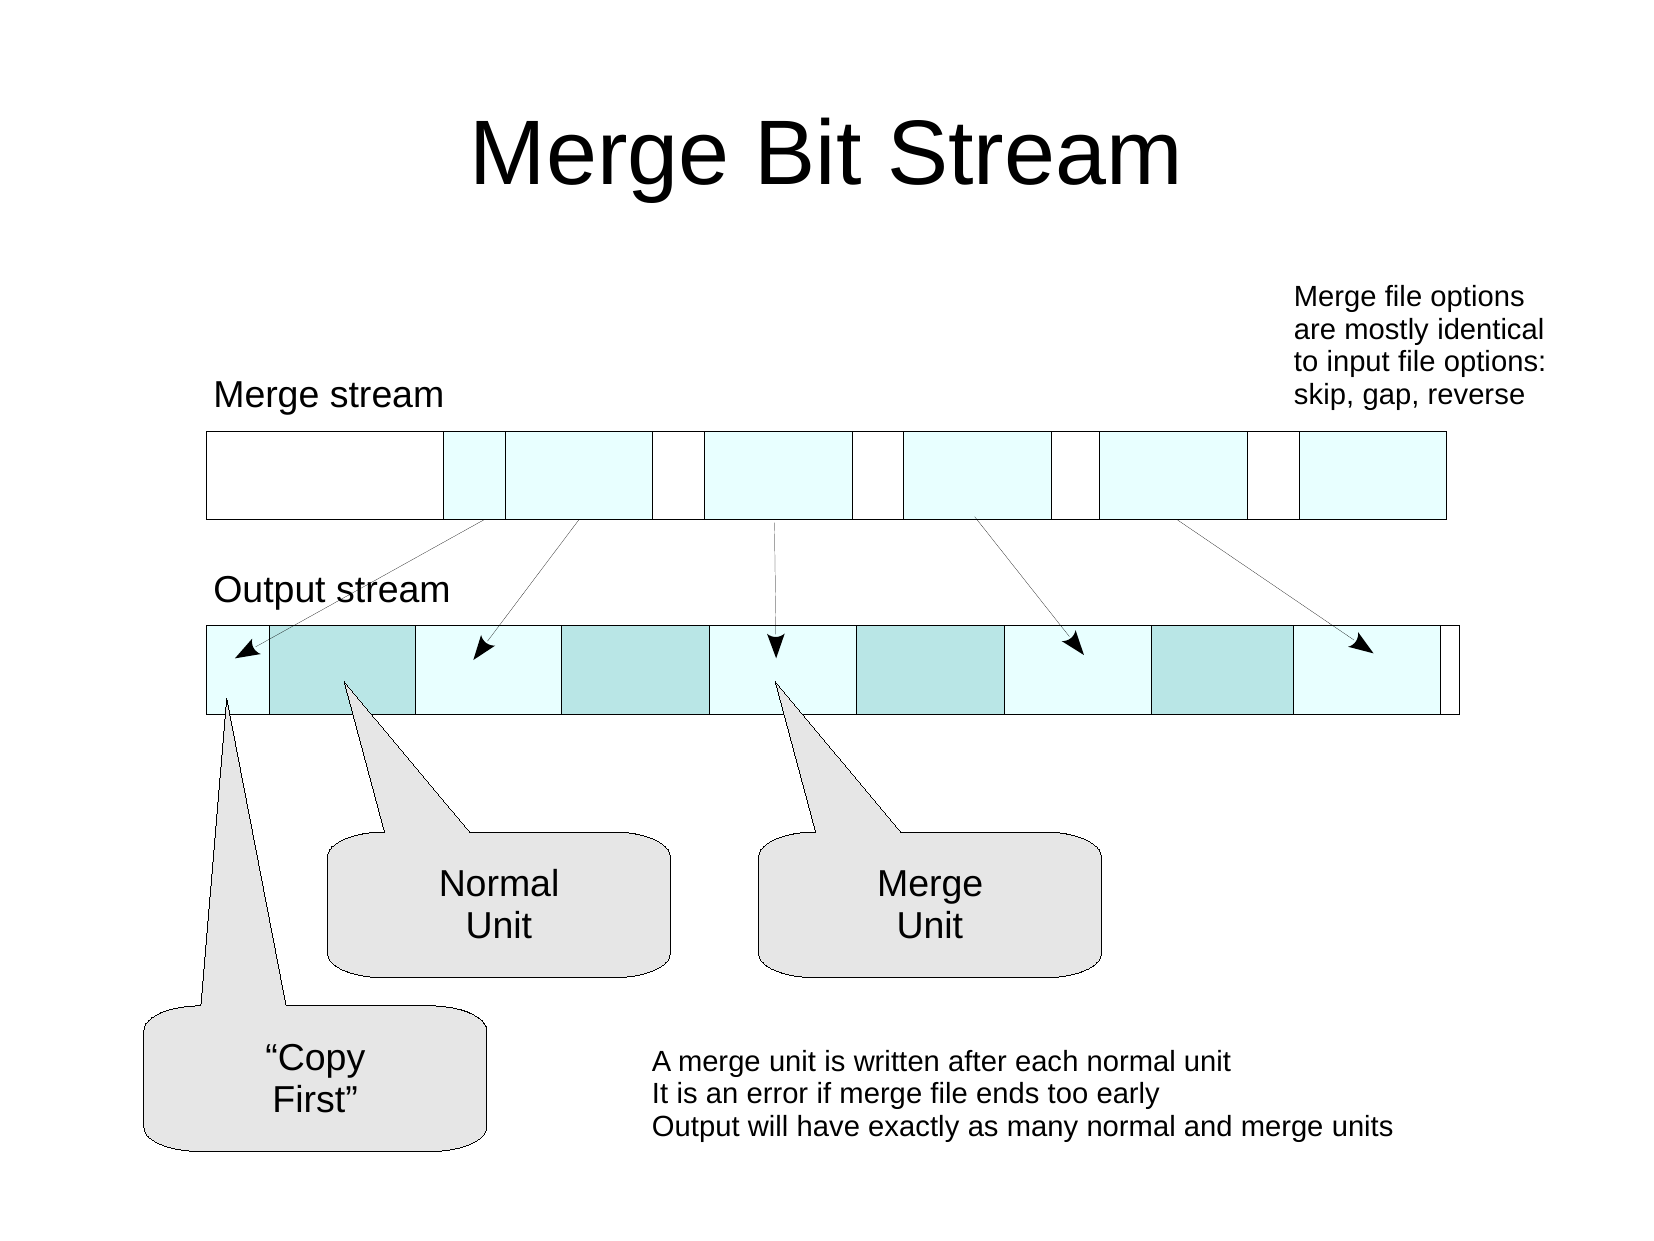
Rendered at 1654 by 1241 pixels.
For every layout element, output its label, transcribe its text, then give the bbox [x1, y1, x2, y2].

text_box [443, 431, 653, 520]
text_box Merge stream [198, 366, 471, 424]
title Merge Bit Stream [82, 56, 1571, 250]
text_box [903, 431, 1052, 520]
text_box Merge Unit [758, 681, 1102, 978]
text_box [1299, 431, 1447, 520]
text_box [206, 625, 1441, 715]
text_box [1099, 431, 1248, 520]
text_box Output stream [198, 561, 471, 619]
text_box Normal Unit [327, 681, 671, 978]
text_box “Copy First” [143, 698, 487, 1152]
text_box A merge unit is written after each normal unit It is an error if merge file ends too early Output will have exactly as many normal and merge units [637, 1037, 1483, 1151]
text_box Merge file options are mostly identical to input file options: skip, gap, reverse [1279, 272, 1587, 419]
text_box [704, 431, 853, 520]
